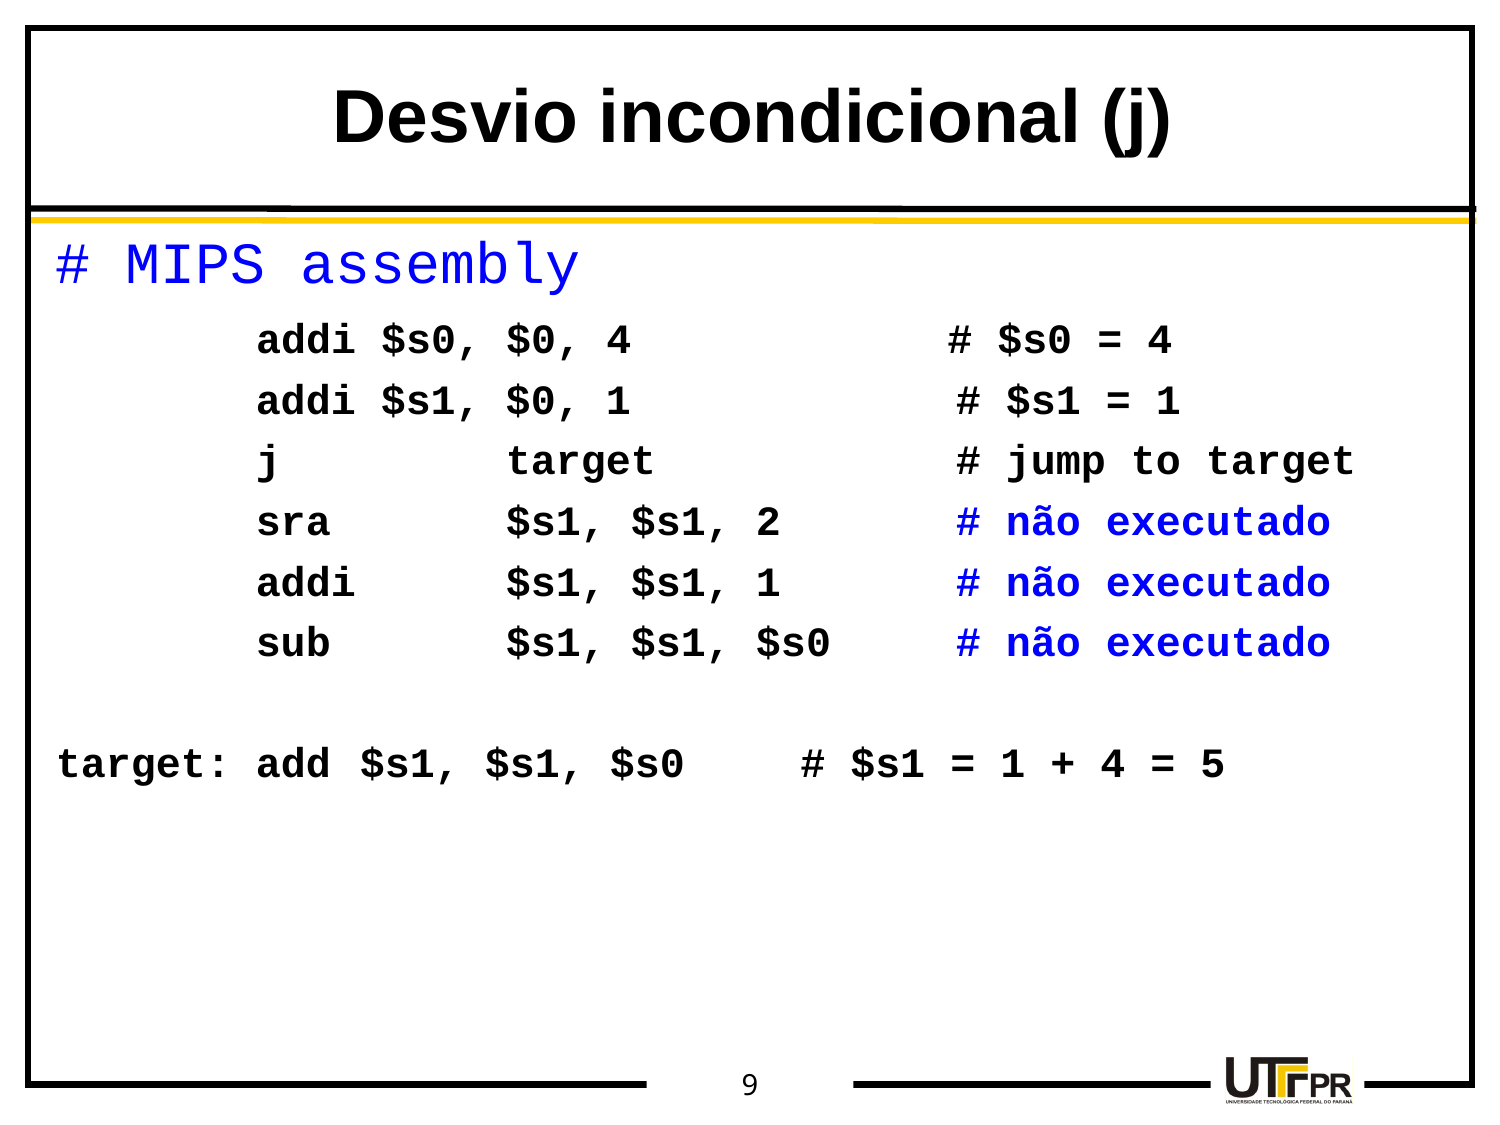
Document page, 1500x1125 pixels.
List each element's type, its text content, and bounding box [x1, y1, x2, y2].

list # MIPS assembly addi $s0, $0, 4 # $s0 = 4 addi $s1, $0, 1 # $s1 = 1 j target # jump to target sra $s1, $s1, 2 # não executado addi $s1, $s1, 1 # não executado sub $s1, $s1, $s0 # não executado target: add $s1, $s1, $s0 # $s1 = 1 + 4 = 5 [41, 225, 1447, 1125]
title Desvio incondicional (j) [29, 29, 1477, 207]
